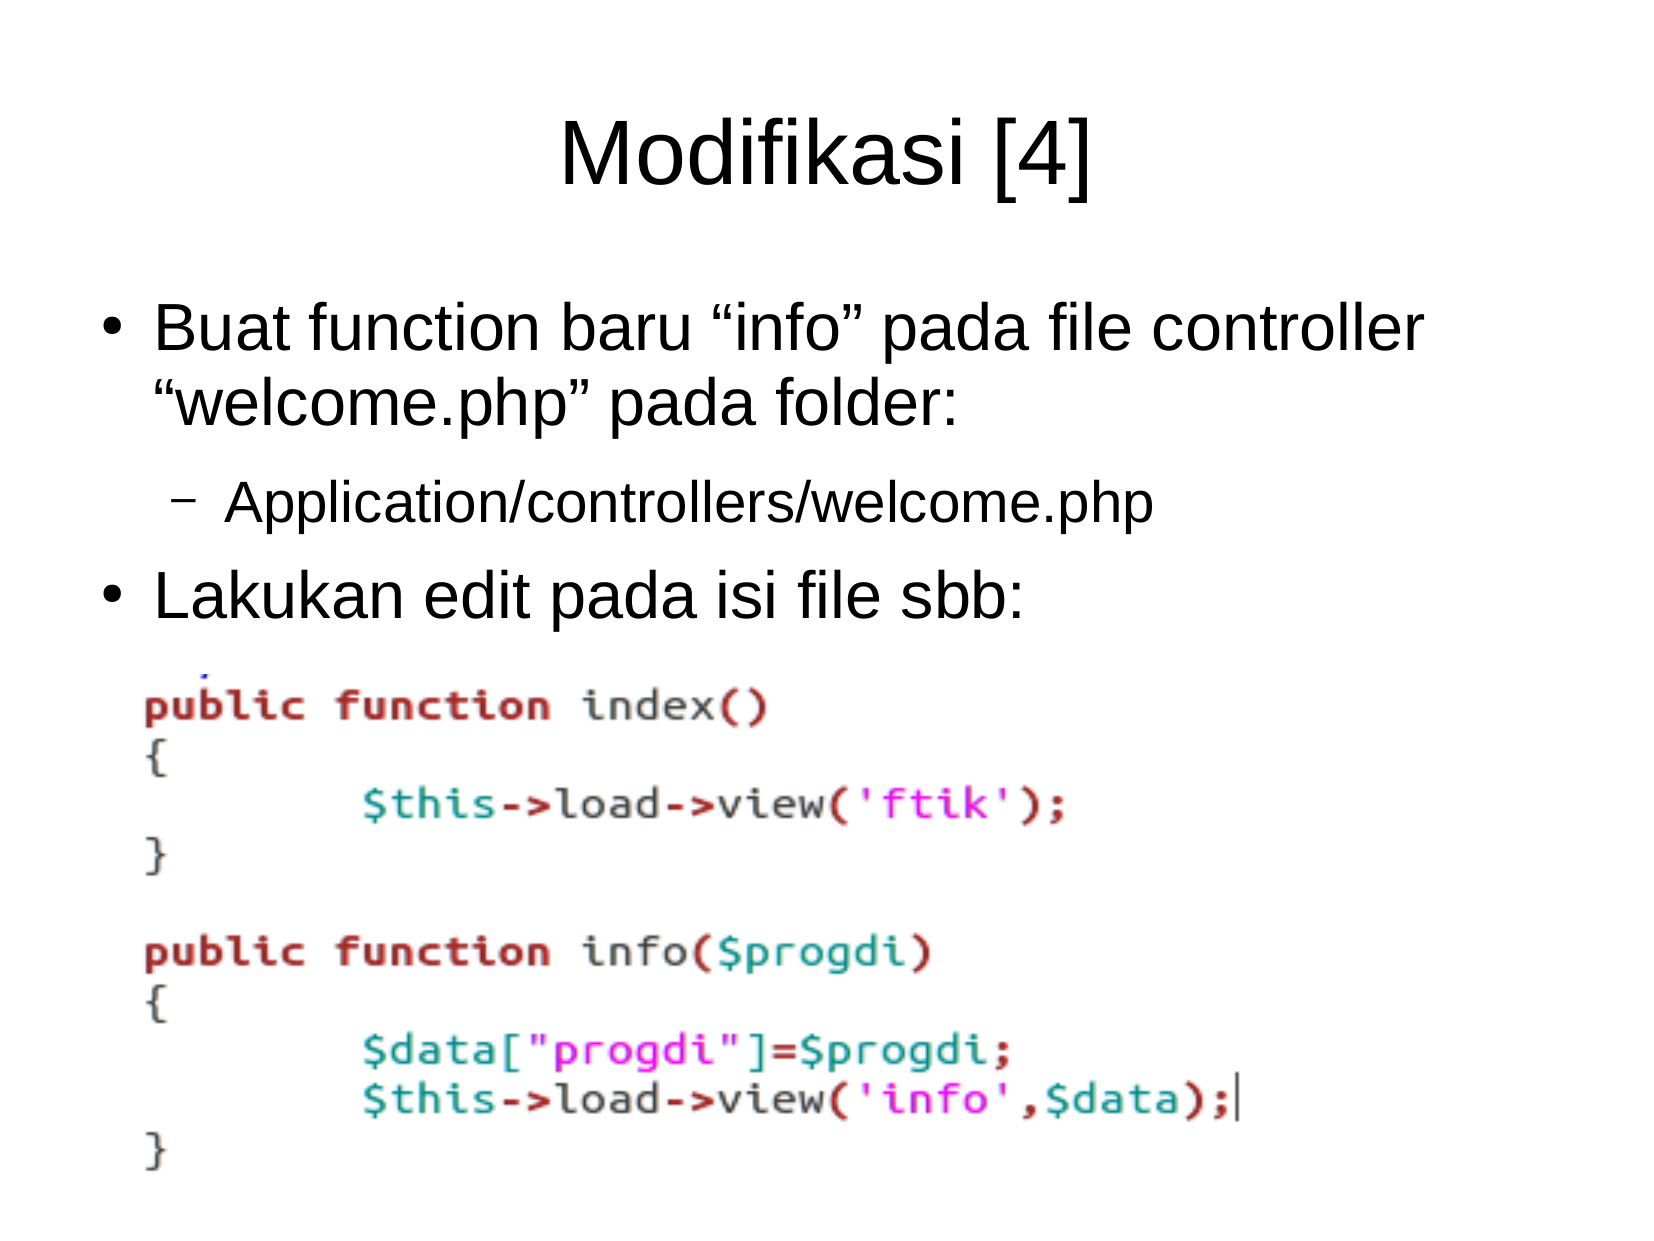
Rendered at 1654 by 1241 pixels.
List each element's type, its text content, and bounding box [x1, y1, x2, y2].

picture [135, 674, 1276, 1186]
title Modifikasi [4] [82, 49, 1571, 257]
list Buat function baru “info” pada file controller “welcome.php” pada folder: Application/controllers/welcome.php Lakukan edit pada isi file sbb: [82, 290, 1606, 1201]
